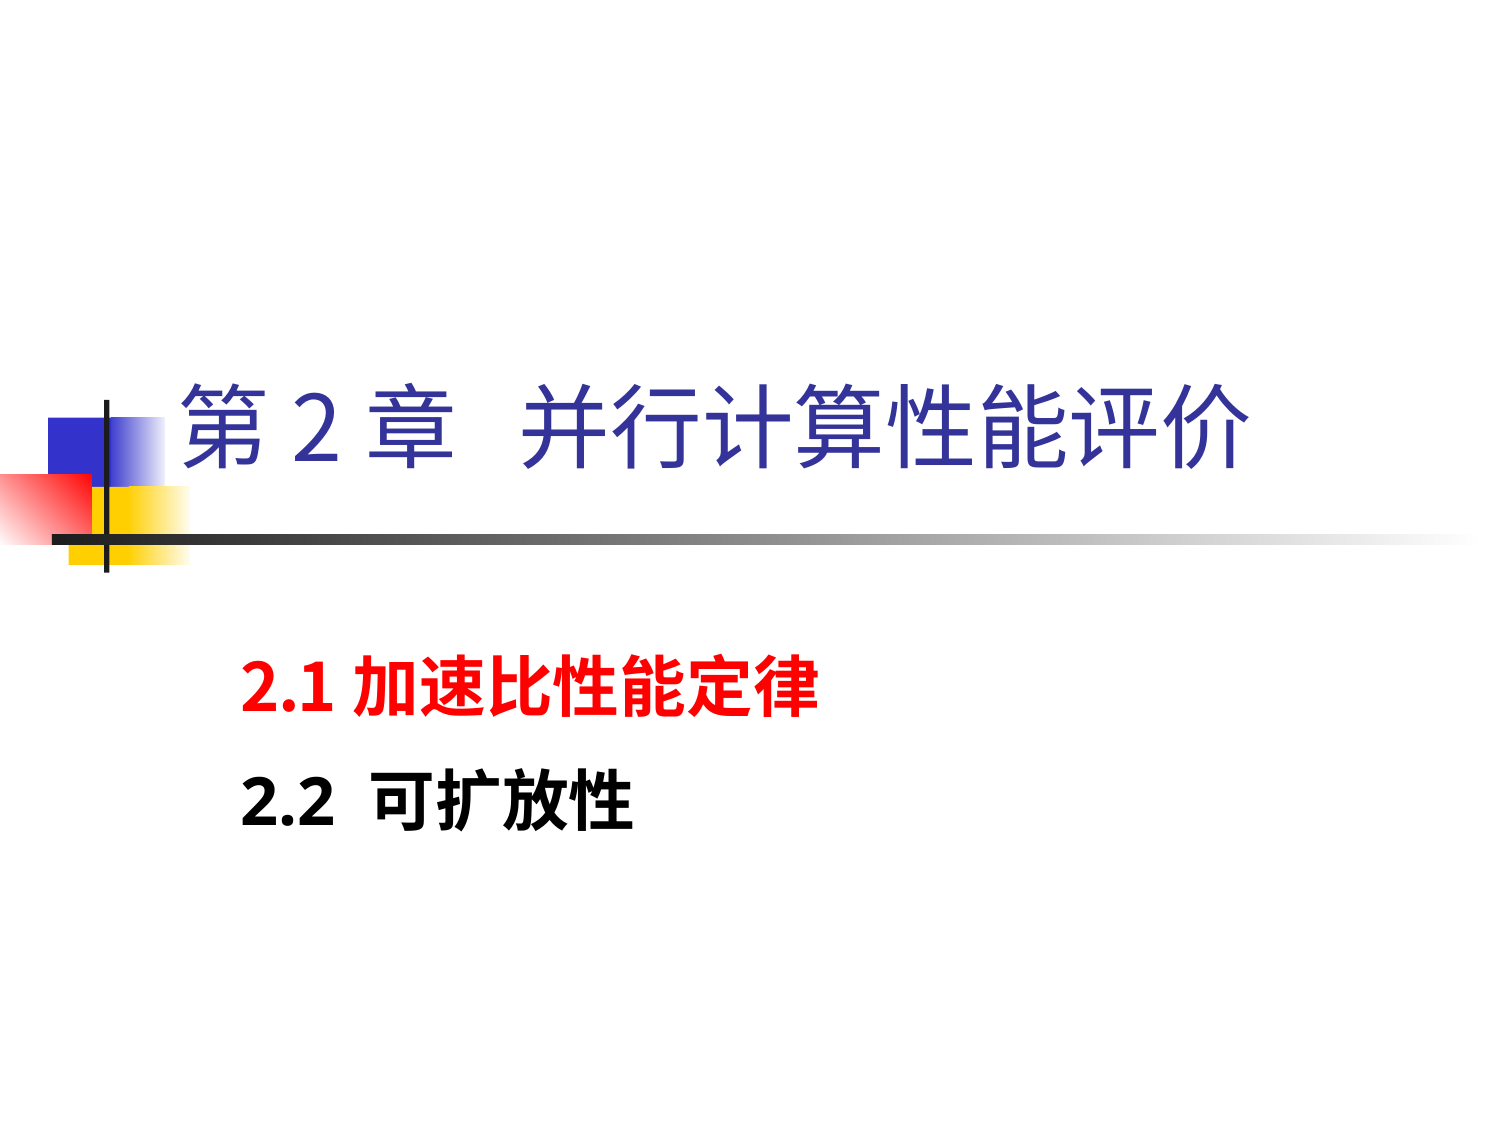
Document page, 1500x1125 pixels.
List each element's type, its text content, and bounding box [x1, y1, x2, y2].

subtitle 2.1 加速比性能定律 2.2 可扩放性 [225, 637, 1276, 925]
title 第2章 并行计算性能评价 [162, 299, 1438, 488]
